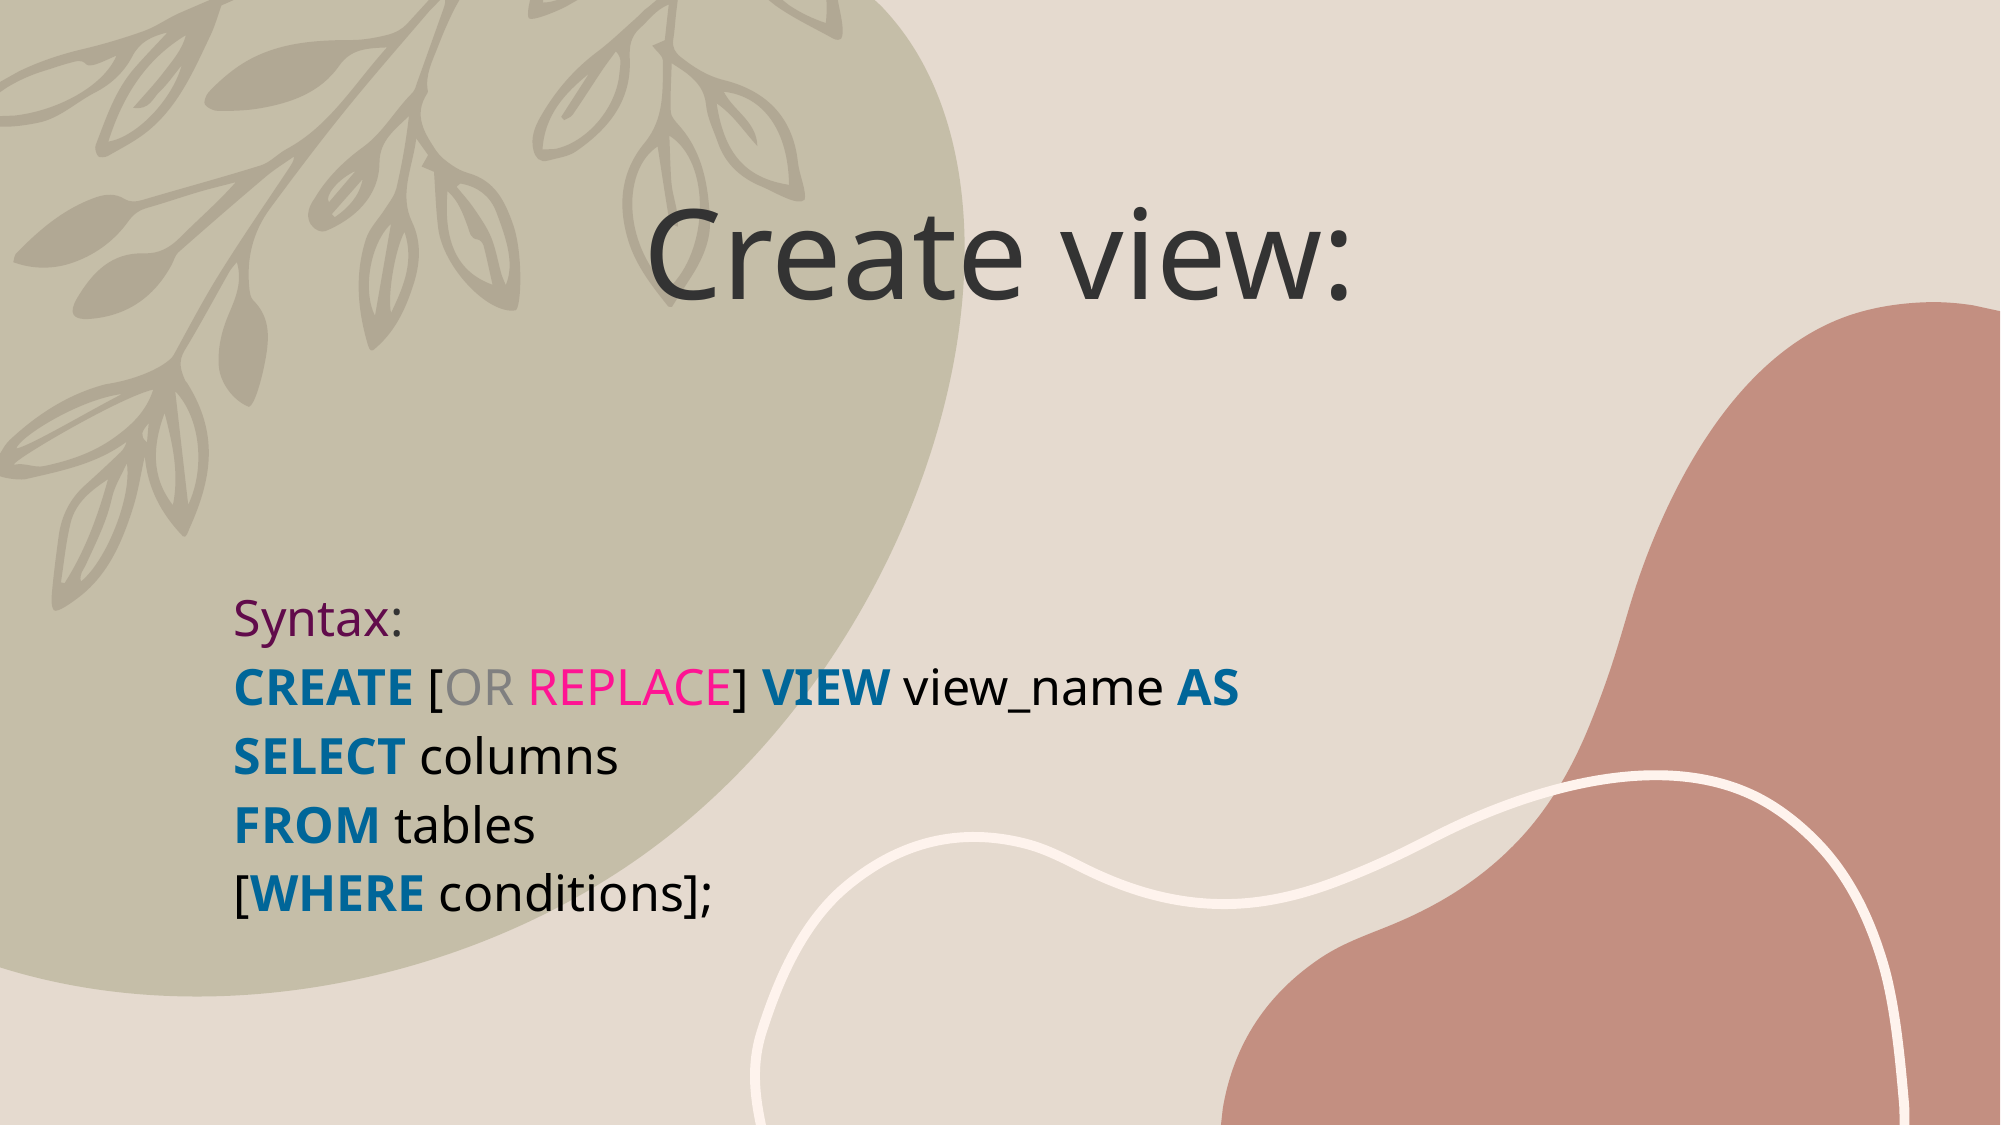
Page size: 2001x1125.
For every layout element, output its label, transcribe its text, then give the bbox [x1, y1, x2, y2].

title Create view: [249, 184, 1750, 576]
subtitle Syntax: CREATE [OR REPLACE] VIEW view_name AS SELECT columns FROM tables [WHERE conditions]; [218, 590, 1751, 941]
